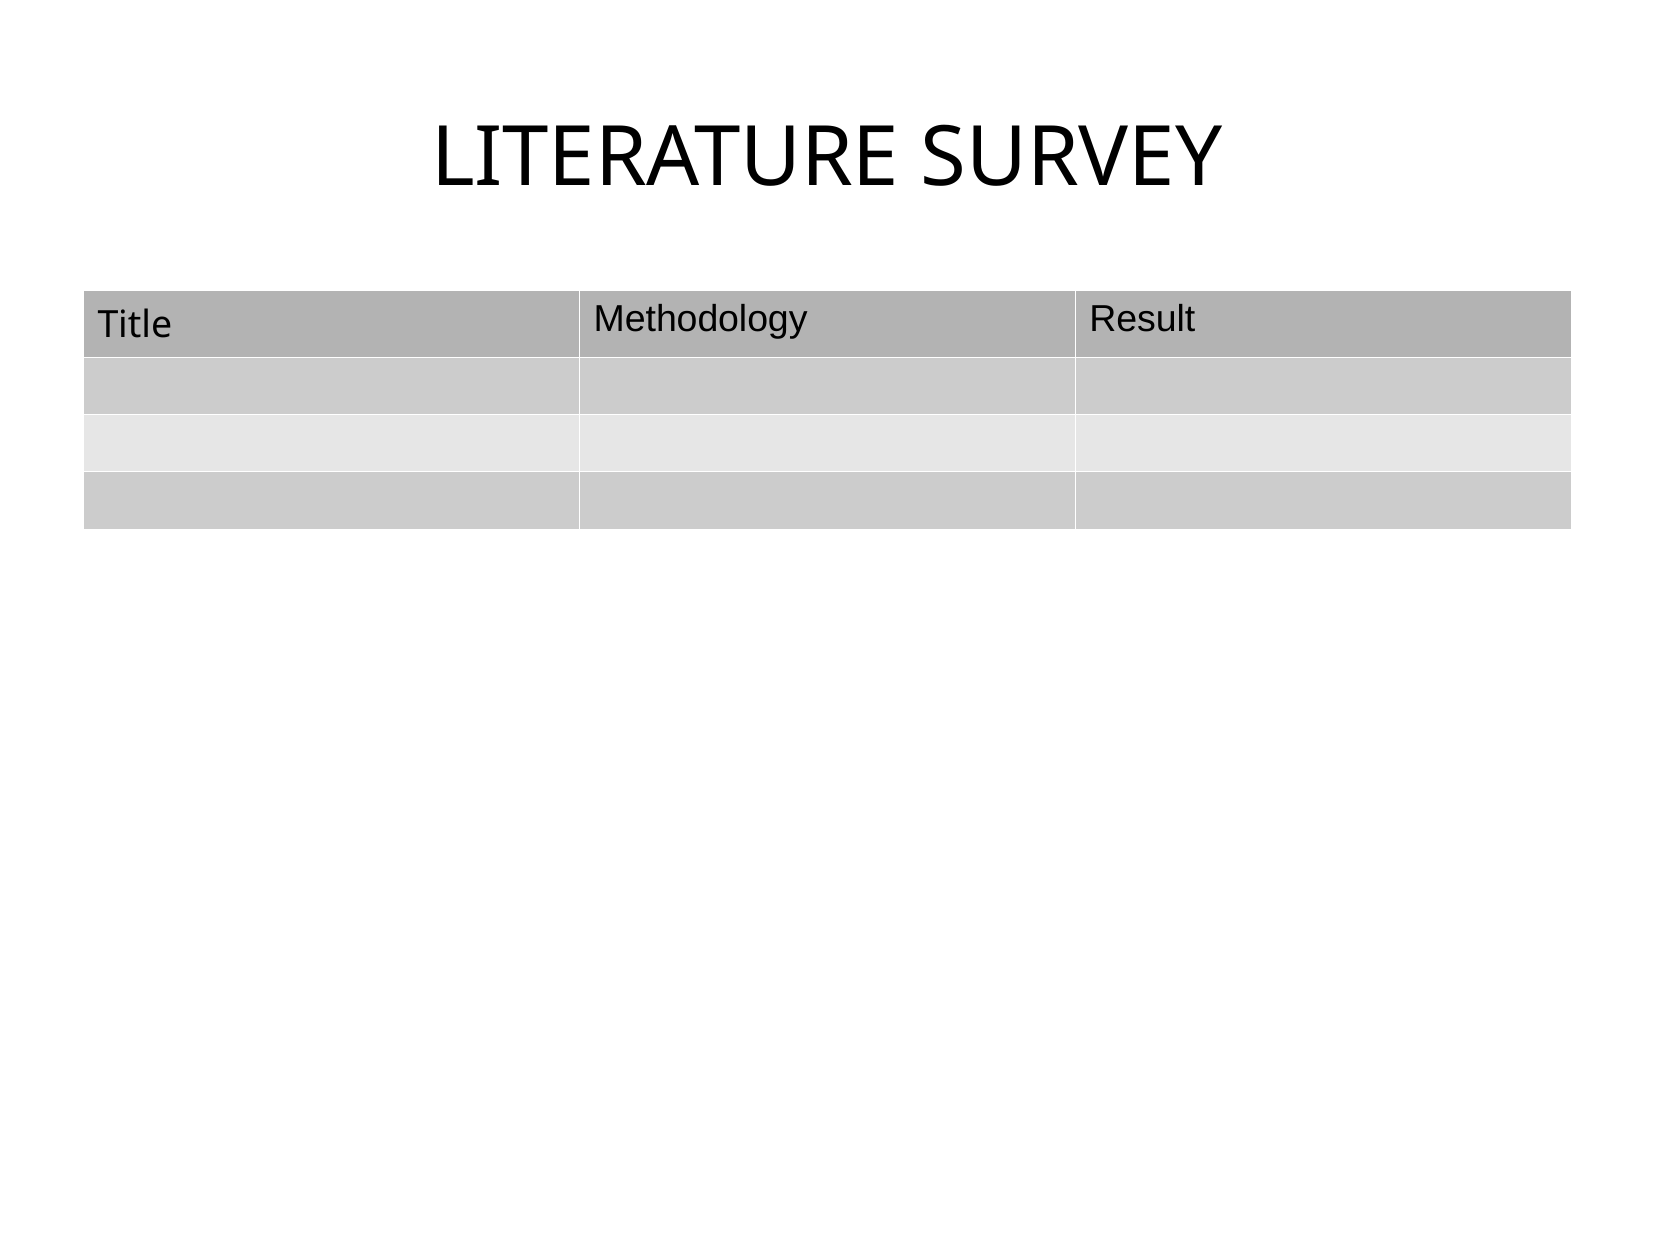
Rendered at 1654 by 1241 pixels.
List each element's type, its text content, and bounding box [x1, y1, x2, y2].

table_cell [1076, 415, 1571, 471]
table_cell [580, 472, 1075, 529]
table_cell [580, 415, 1075, 471]
table_cell [84, 472, 579, 529]
table_cell [580, 358, 1075, 414]
table_cell [84, 358, 579, 414]
table_header Methodology [580, 291, 1075, 357]
table_cell [84, 415, 579, 471]
table_cell [1076, 358, 1571, 414]
table_header Title [84, 291, 579, 357]
table_header Result [1076, 291, 1571, 357]
title LITERATURE SURVEY [82, 49, 1571, 257]
table_cell [1076, 472, 1571, 529]
